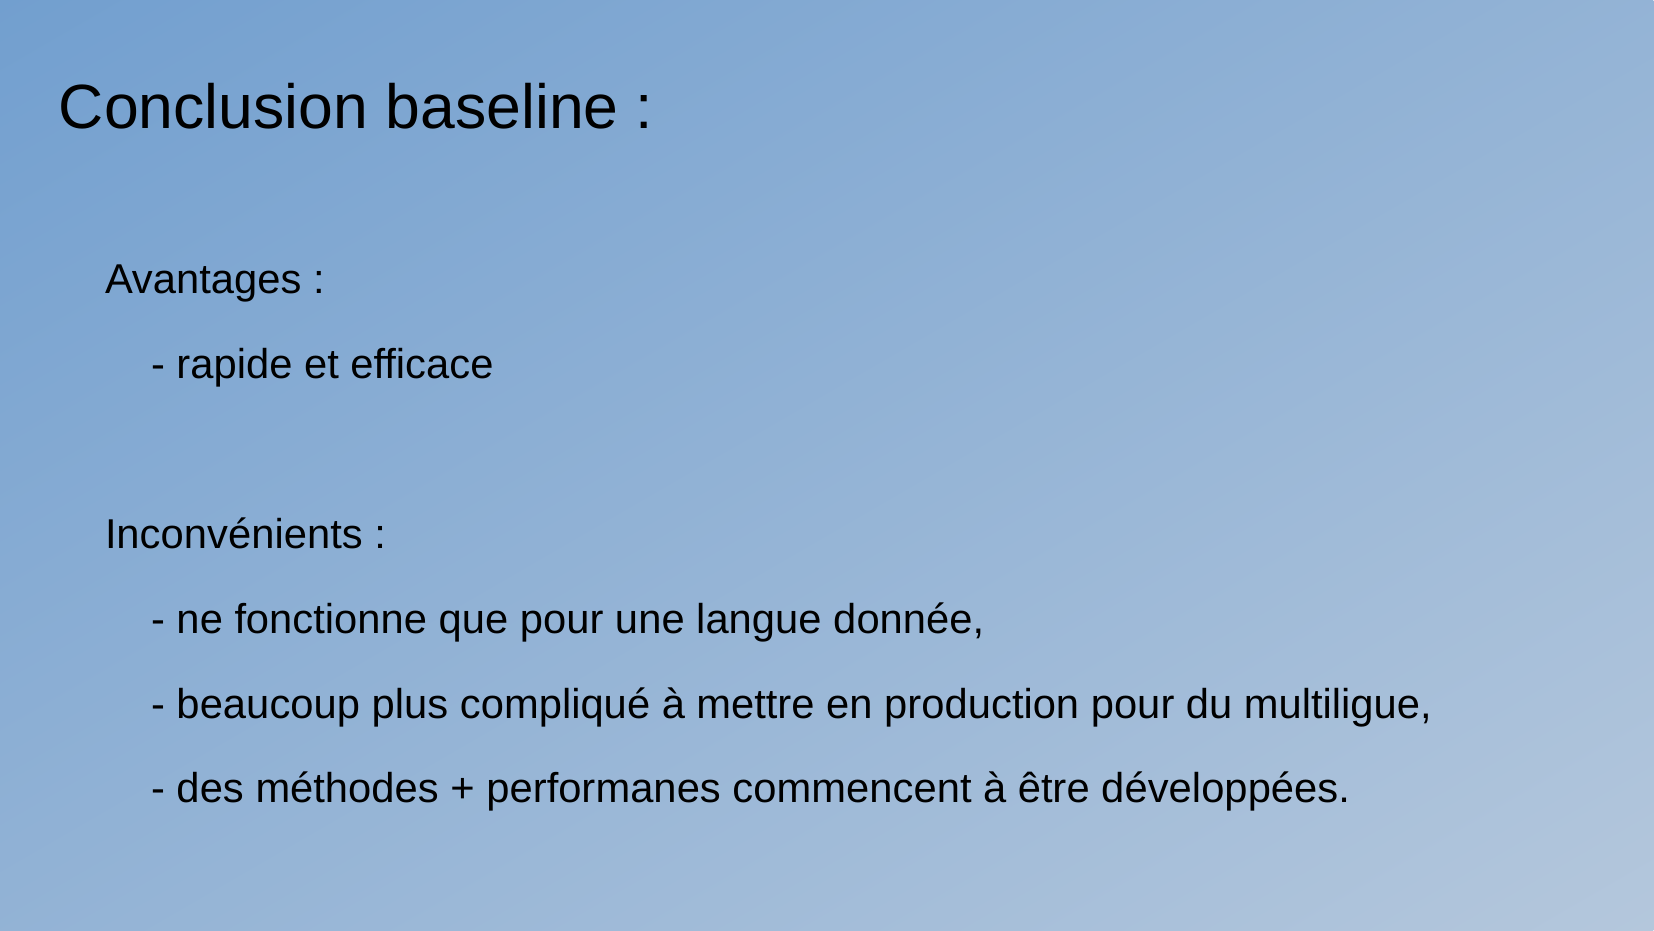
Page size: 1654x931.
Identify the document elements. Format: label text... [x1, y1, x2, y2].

list Avantages : - rapide et efficace Inconvénients : - ne fonctionne que pour une langue donnée, - beaucoup plus compliqué à mettre en production pour du multiligue, - des méthodes + performanes commencent à être développées. [59, 184, 1595, 835]
title Conclusion baseline : [59, 29, 1548, 184]
